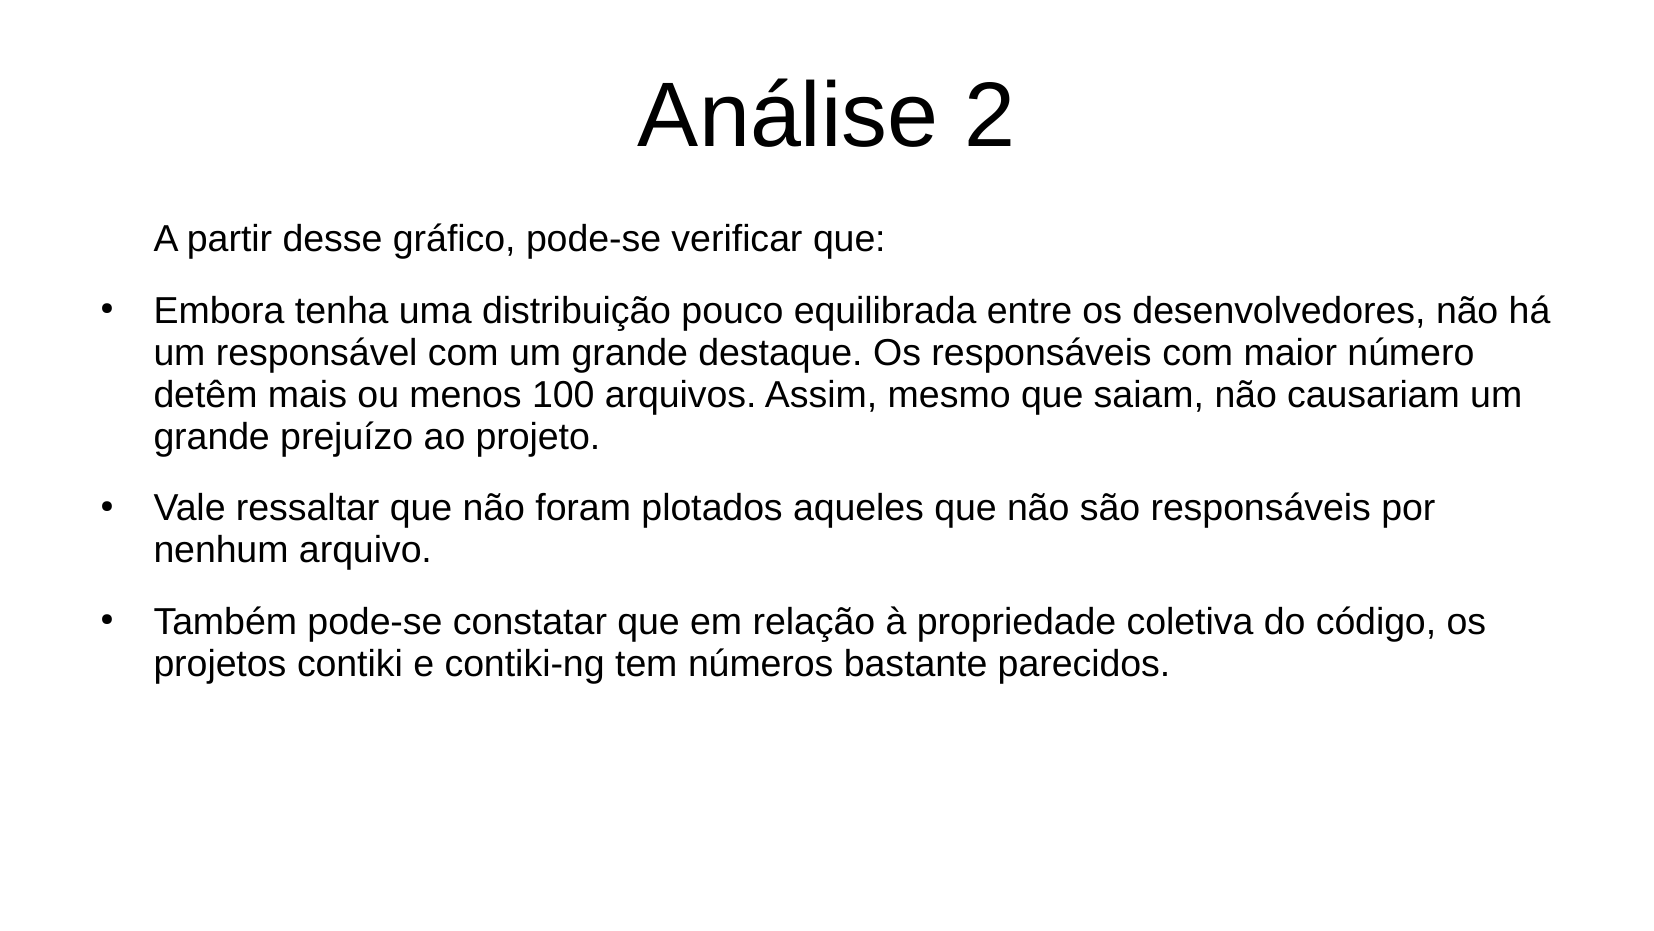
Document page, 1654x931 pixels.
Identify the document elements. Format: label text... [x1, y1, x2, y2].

list A partir desse gráfico, pode-se verificar que: Embora tenha uma distribuição pouco equilibrada entre os desenvolvedores, não há um responsável com um grande destaque. Os responsáveis com maior número detêm mais ou menos 100 arquivos. Assim, mesmo que saiam, não causariam um grande prejuízo ao projeto. Vale ressaltar que não foram plotados aqueles que não são responsáveis por nenhum arquivo. Também pode-se constatar que em relação à propriedade coletiva do código, os projetos contiki e contiki-ng tem números bastante parecidos. [82, 217, 1571, 758]
title Análise 2 [82, 37, 1571, 193]
